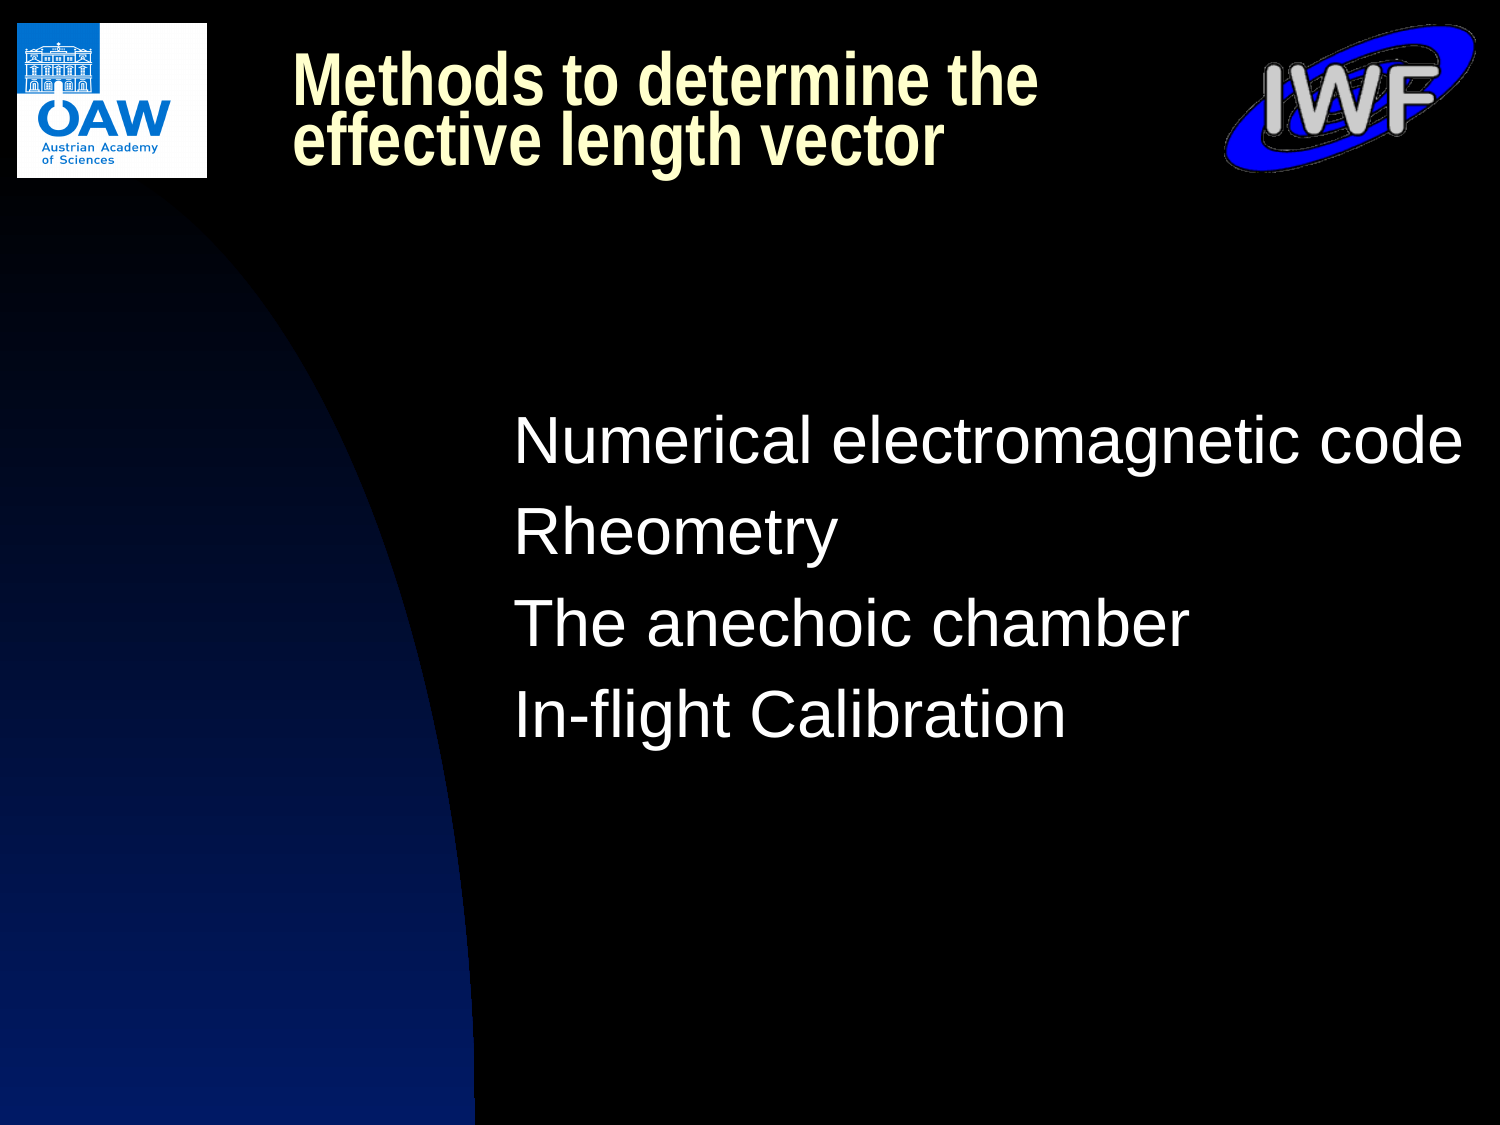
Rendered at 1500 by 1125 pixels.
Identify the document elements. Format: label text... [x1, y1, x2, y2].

title Methods to determine the effective length vector [277, 23, 1252, 212]
picture [1252, 24, 1476, 173]
list Numerical electromagnetic code Rheometry The anechoic chamber In-flight Calibration [497, 395, 1498, 1071]
picture [17, 23, 207, 178]
